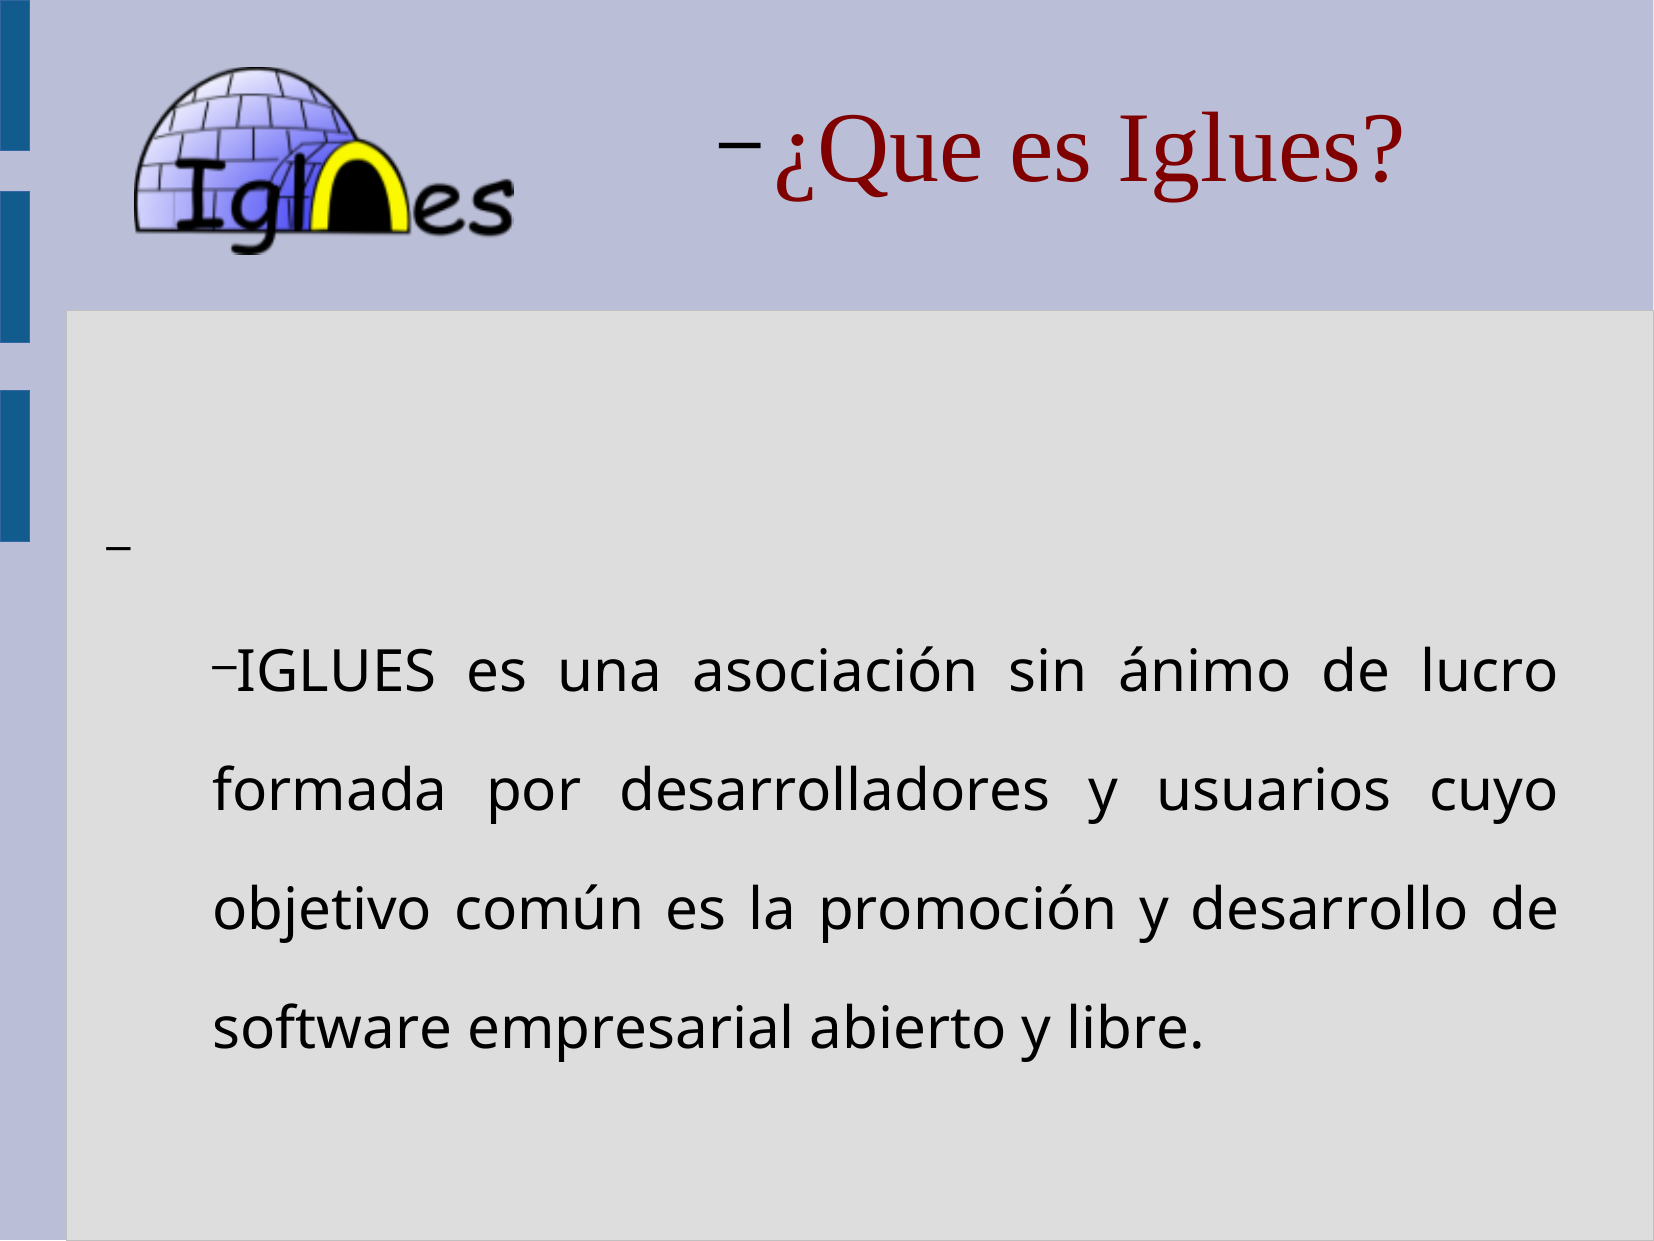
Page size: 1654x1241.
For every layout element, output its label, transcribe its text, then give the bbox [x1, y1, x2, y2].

picture [134, 67, 514, 255]
text_box IGLUES es una asociación sin ánimo de lucro formada por desarrolladores y usuarios cuyo objetivo común es la promoción y desarrollo de software empresarial abierto y libre. [70, 510, 1559, 1001]
text_box ¿Que es Iglues? [684, 92, 1603, 231]
